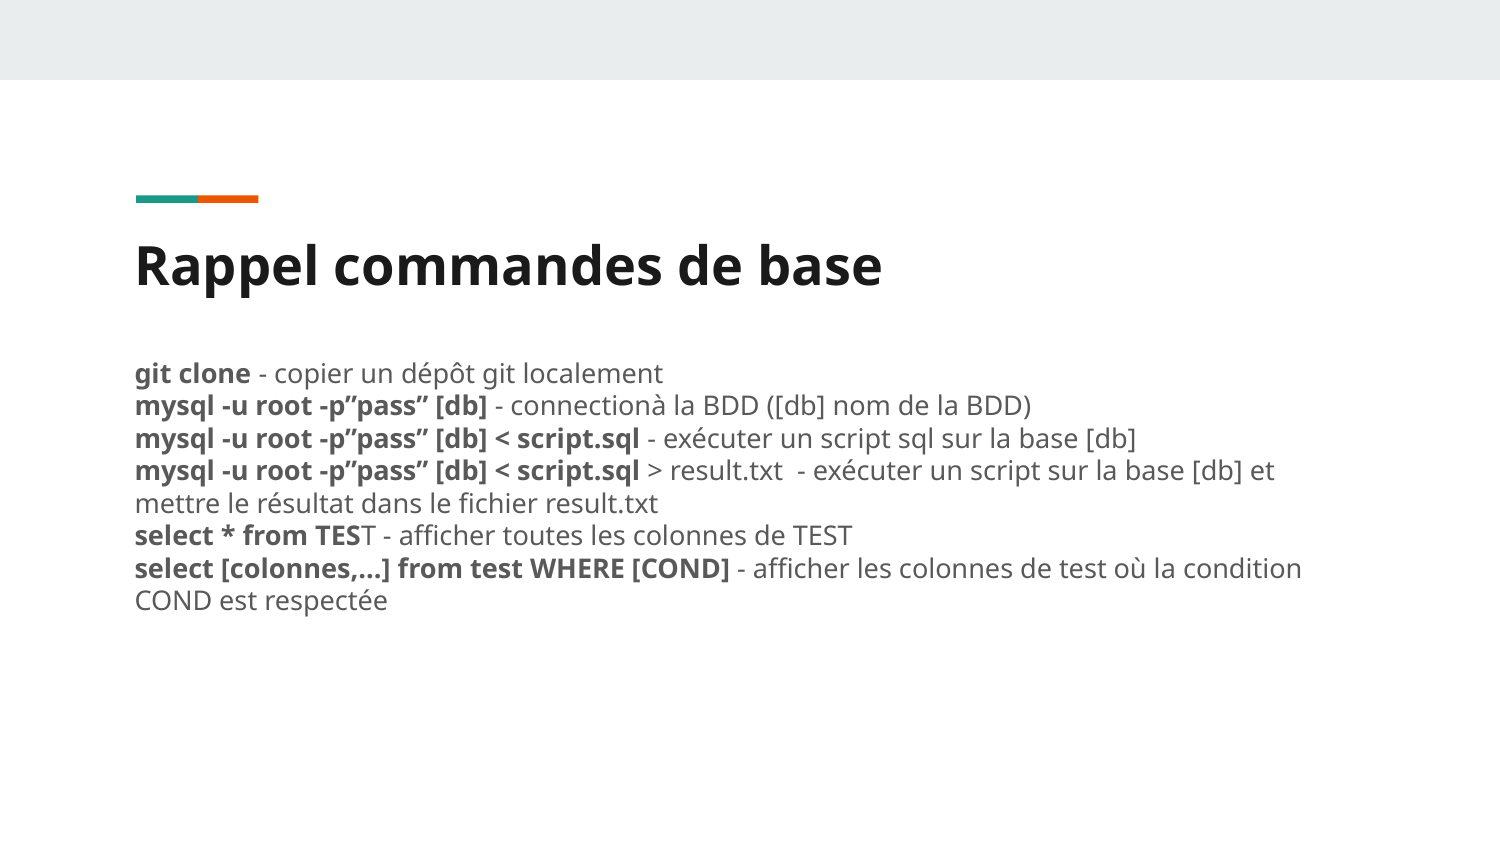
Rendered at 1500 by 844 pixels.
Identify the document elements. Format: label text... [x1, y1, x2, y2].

list git clone - copier un dépôt git localement mysql -u root -p”pass” [db] - connectionà la BDD ([db] nom de la BDD) mysql -u root -p”pass” [db] < script.sql - exécuter un script sql sur la base [db] mysql -u root -p”pass” [db] < script.sql > result.txt - exécuter un script sur la base [db] et mettre le résultat dans le fichier result.txt select * from TEST - afficher toutes les colonnes de TEST select [colonnes,...] from test WHERE [COND] - afficher les colonnes de test où la condition COND est respectée [119, 341, 1381, 712]
title Rappel commandes de base [119, 216, 1381, 305]
